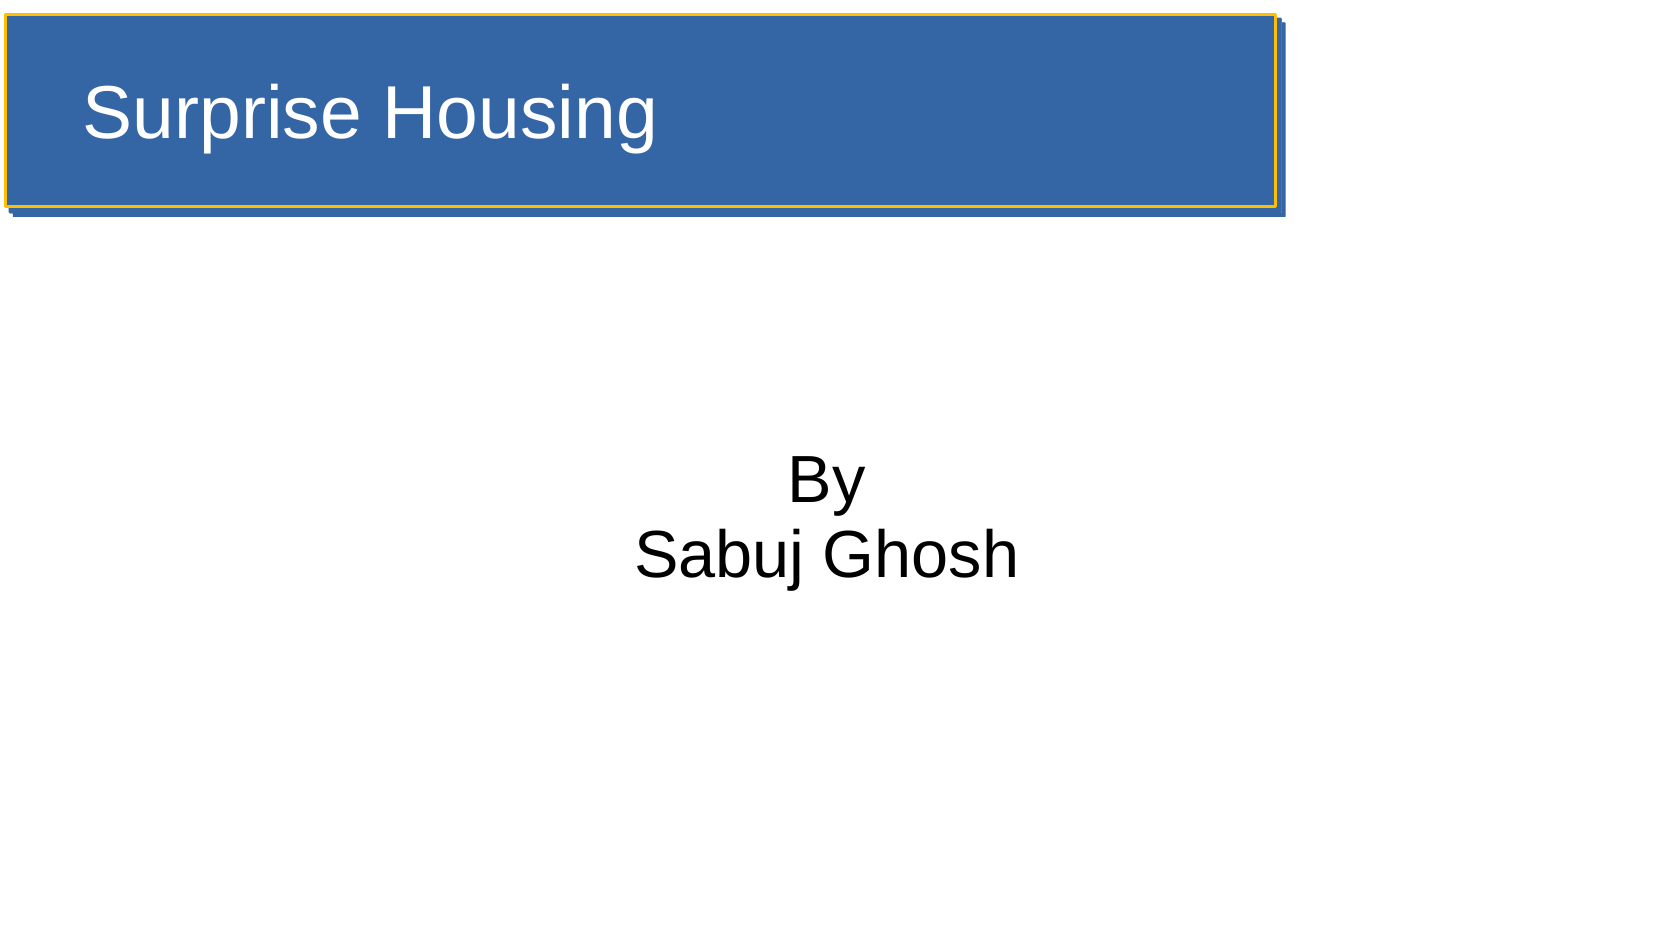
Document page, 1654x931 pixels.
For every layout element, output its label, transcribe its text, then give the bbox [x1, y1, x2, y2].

subtitle By Sabuj Ghosh [88, 236, 1565, 798]
title Surprise Housing [82, 35, 1235, 189]
